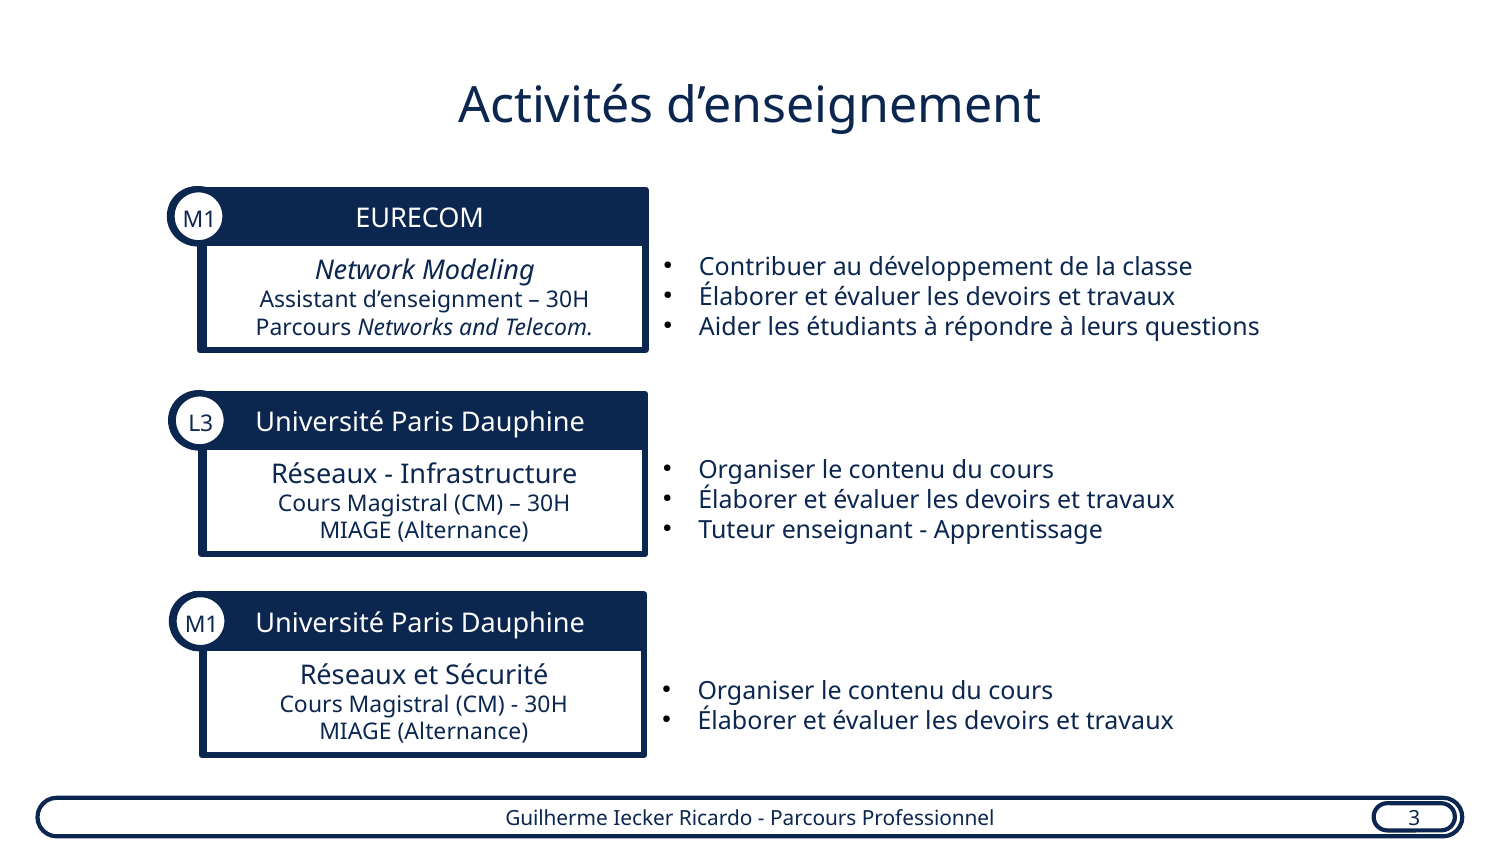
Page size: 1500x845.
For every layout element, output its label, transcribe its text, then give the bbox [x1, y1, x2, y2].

text_box [180, 189, 216, 195]
text_box [182, 442, 216, 448]
text_box Network Modeling Assistant d’enseignment – 30H Parcours Networks and Telecom. [203, 244, 645, 350]
text_box Réseaux - Infrastructure Cours Magistral (CM) – 30H MIAGE (Alternance) [203, 448, 646, 555]
text_box 3 [1373, 803, 1455, 831]
text_box M1 [162, 195, 238, 238]
text_box [182, 594, 218, 600]
text_box Université Paris Dauphine [204, 393, 646, 448]
text_box Contribuer au développement de la classe Élaborer et évaluer les devoirs et travaux Aider les étudiants à répondre à leurs questions [645, 240, 1340, 352]
text_box [181, 393, 217, 399]
text_box Réseaux et Sécurité Cours Magistral (CM) - 30H MIAGE (Alternance) [203, 649, 645, 755]
text_box M1 [164, 600, 240, 643]
text_box Organiser le contenu du cours Élaborer et évaluer les devoirs et travaux [644, 664, 1338, 746]
text_box Université Paris Dauphine [203, 594, 645, 649]
title Activités d’enseignement [230, 57, 1270, 213]
text_box EURECOM [203, 189, 646, 244]
text_box [183, 643, 217, 649]
text_box L3 [163, 399, 239, 442]
text_box Guilherme Iecker Ricardo - Parcours Professionnel [37, 797, 1463, 837]
text_box [181, 238, 215, 244]
text_box Organiser le contenu du cours Élaborer et évaluer les devoirs et travaux Tuteur enseignant - Apprentissage [645, 443, 1339, 554]
